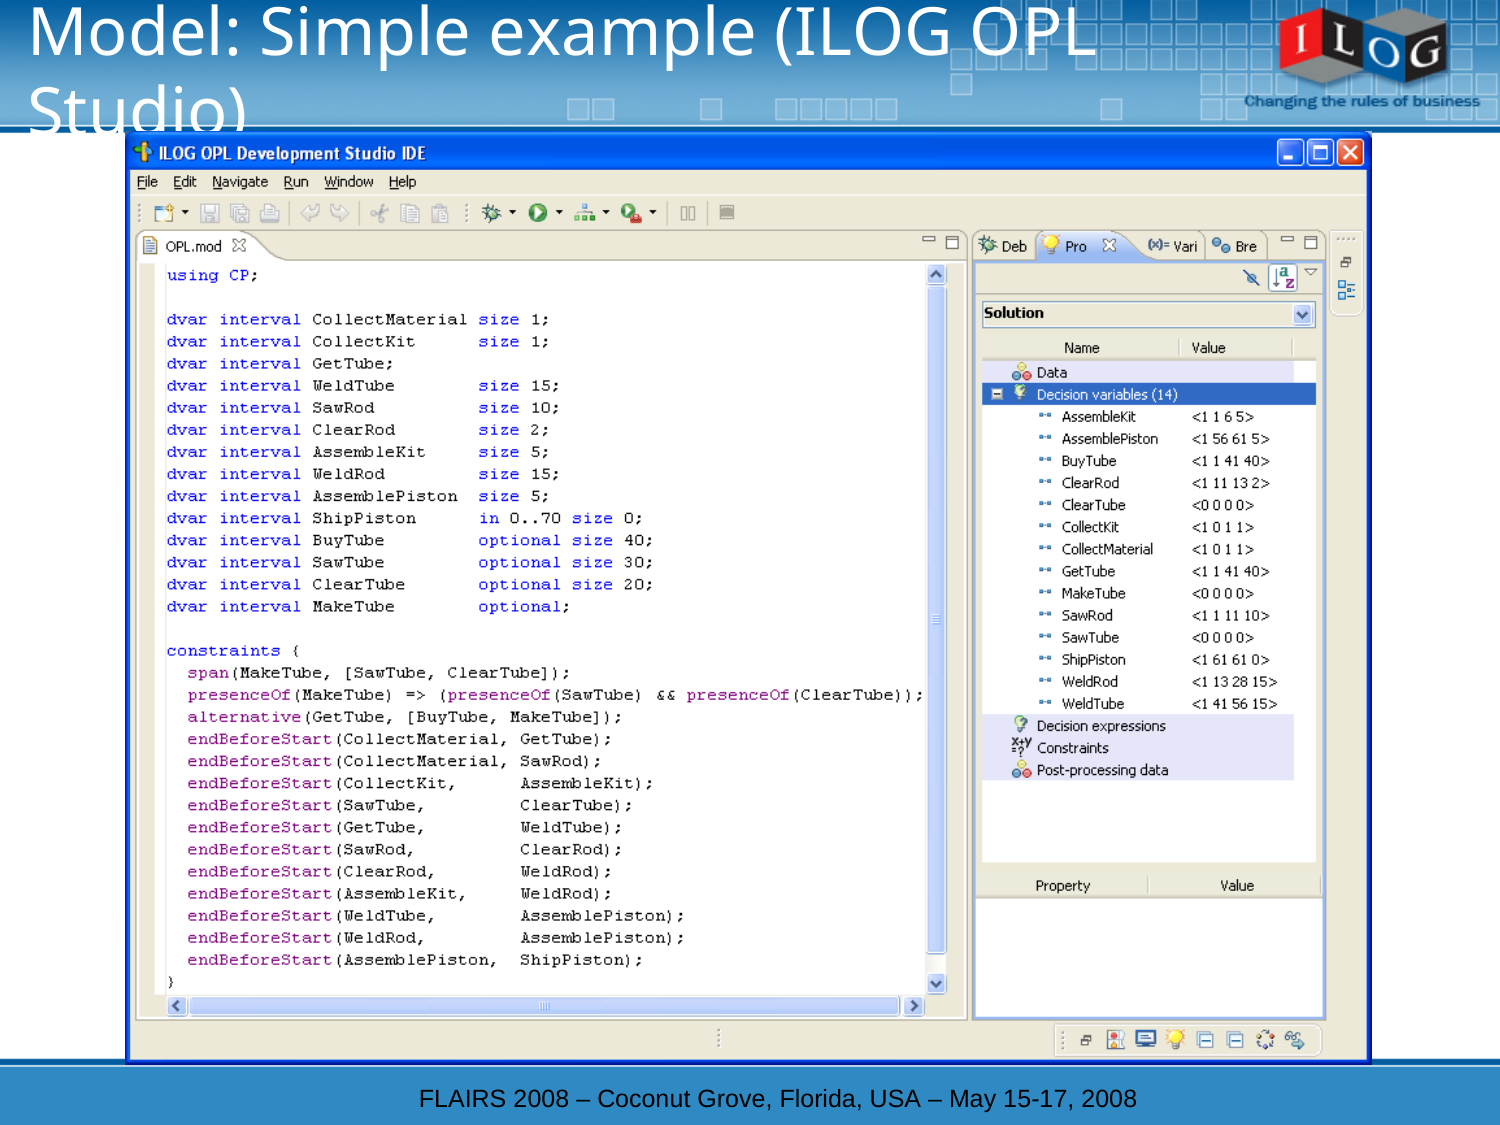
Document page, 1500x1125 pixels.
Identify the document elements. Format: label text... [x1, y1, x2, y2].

title Model: Simple example (ILOG OPL Studio) [12, 0, 1300, 144]
picture [0, 0, 1500, 1125]
